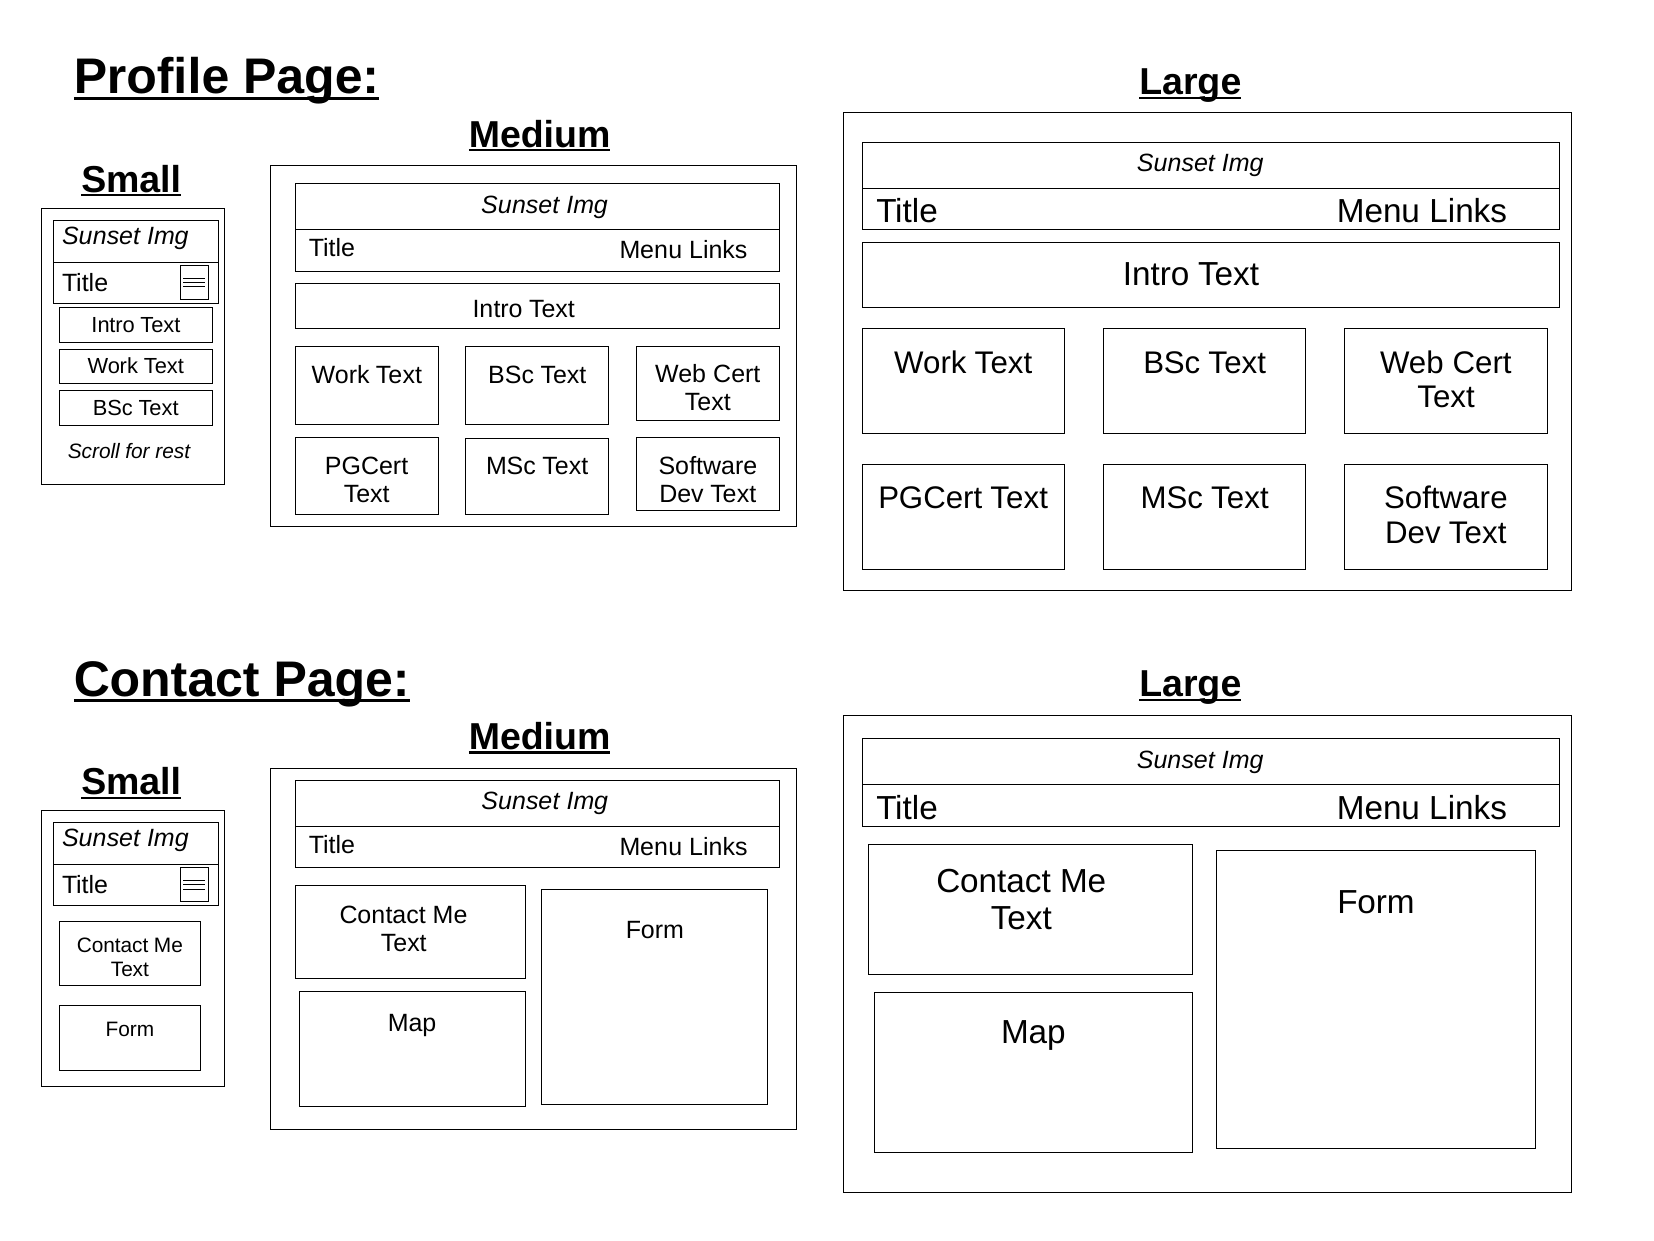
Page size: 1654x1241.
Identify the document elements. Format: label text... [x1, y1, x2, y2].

text_box Sunset Img [1122, 141, 1288, 189]
text_box Large [1124, 53, 1297, 111]
text_box Contact Me Text [317, 893, 491, 991]
text_box Form [541, 908, 768, 1111]
text_box Intro Text [59, 307, 213, 343]
text_box BSc Text [465, 352, 609, 438]
text_box PGCert Text [295, 461, 439, 550]
text_box Map [299, 1001, 526, 1111]
text_box Sunset Img [47, 816, 213, 864]
text_box MSc Text [465, 444, 609, 550]
text_box Software Dev Text [1344, 473, 1548, 573]
text_box Work Text [295, 353, 439, 461]
text_box Title [47, 864, 142, 915]
text_box Large [1124, 655, 1297, 713]
text_box Contact Me Text [59, 926, 201, 998]
text_box Work Text [59, 349, 213, 384]
text_box Title [47, 262, 142, 313]
text_box Contact Page: [59, 643, 425, 715]
text_box [41, 810, 225, 1087]
text_box Form [1216, 875, 1536, 1158]
text_box Profile Page: [59, 41, 395, 112]
text_box [41, 208, 225, 485]
text_box Intro Text [929, 247, 1453, 317]
text_box Sunset Img [466, 779, 632, 827]
text_box Intro Text [342, 287, 706, 335]
text_box [843, 715, 1572, 1193]
text_box Scroll for rest [53, 432, 219, 480]
text_box MSc Text [1103, 473, 1306, 573]
text_box Sunset Img [466, 183, 632, 231]
text_box BSc Text [1103, 337, 1306, 437]
text_box Title [861, 185, 1007, 238]
text_box Form [59, 1010, 201, 1084]
text_box [270, 768, 797, 1130]
text_box Menu Links [1322, 785, 1542, 834]
text_box Title [294, 823, 446, 876]
text_box Medium [453, 105, 626, 163]
text_box Software Dev Text [636, 444, 780, 585]
text_box Title [861, 781, 1007, 834]
text_box Menu Links [1322, 189, 1542, 238]
text_box Menu Links [590, 228, 777, 277]
text_box Title [294, 226, 446, 279]
text_box Small [66, 150, 196, 214]
text_box [270, 165, 797, 527]
text_box Web Cert Text [636, 352, 780, 437]
text_box BSc Text [59, 390, 213, 426]
text_box Contact Me Text [899, 855, 1144, 992]
text_box Small [66, 753, 196, 816]
text_box Menu Links [590, 825, 777, 873]
text_box Medium [453, 708, 626, 765]
text_box Sunset Img [1122, 738, 1288, 786]
text_box Work Text [862, 337, 1065, 438]
text_box PGCert Text [862, 473, 1065, 573]
text_box Web Cert Text [1344, 337, 1548, 437]
text_box [843, 112, 1572, 591]
text_box Sunset Img [47, 214, 213, 262]
text_box Map [874, 1005, 1193, 1158]
